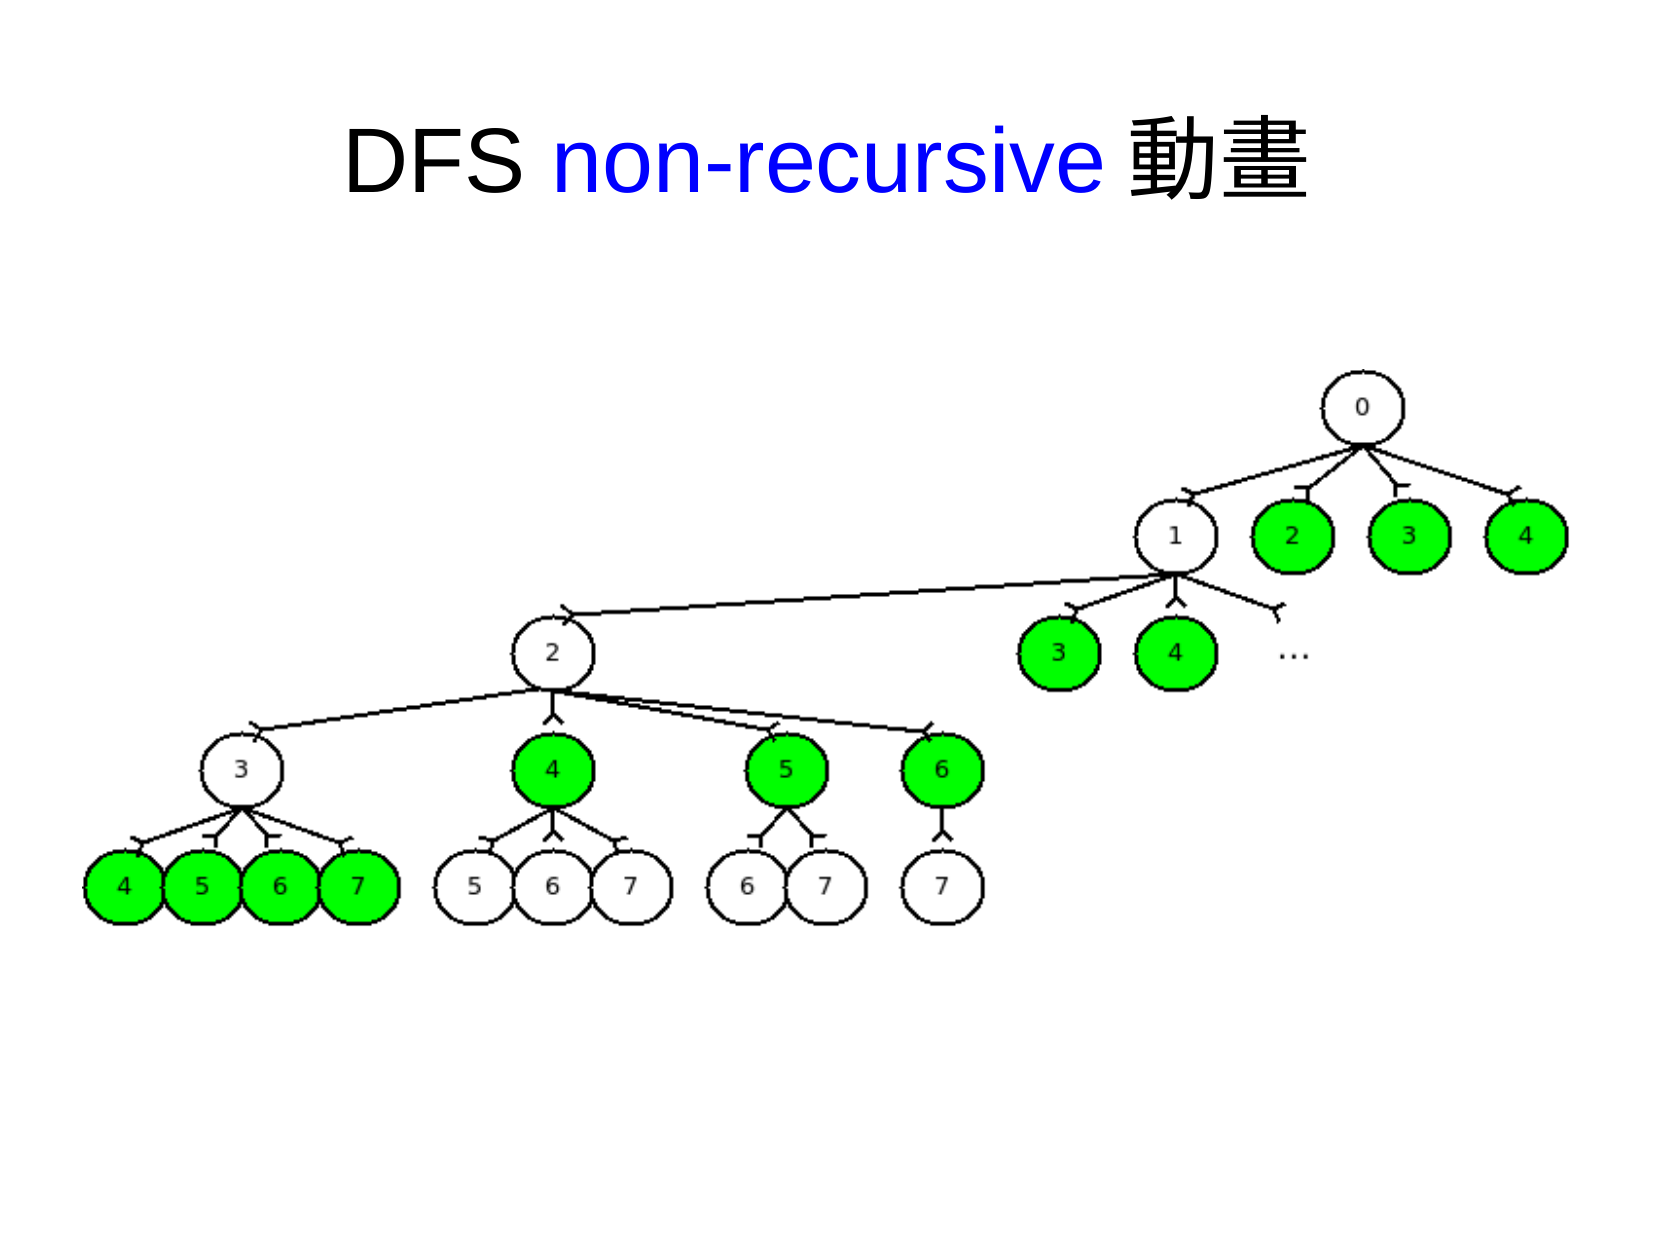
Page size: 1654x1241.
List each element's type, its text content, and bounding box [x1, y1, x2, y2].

title DFS non-recursive動畫 [82, 49, 1571, 257]
picture [82, 369, 1571, 930]
